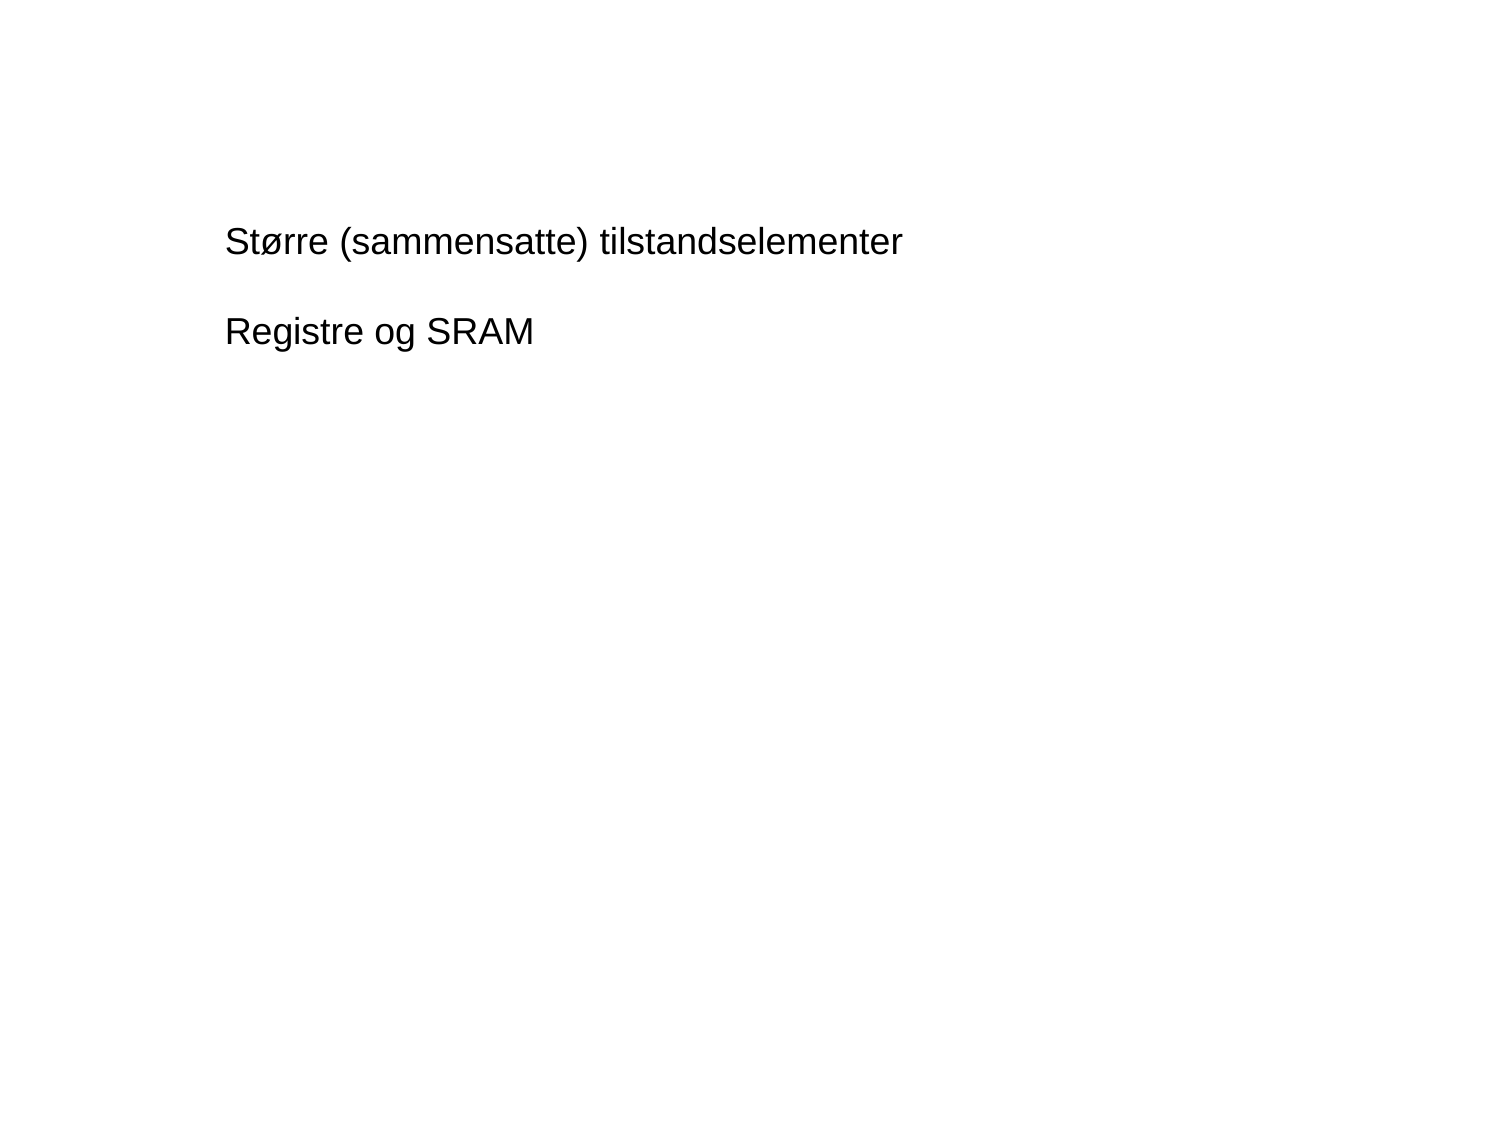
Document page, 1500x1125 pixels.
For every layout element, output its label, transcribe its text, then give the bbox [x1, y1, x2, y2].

text_box Større (sammensatte) tilstandselementer Registre og SRAM [210, 210, 919, 360]
